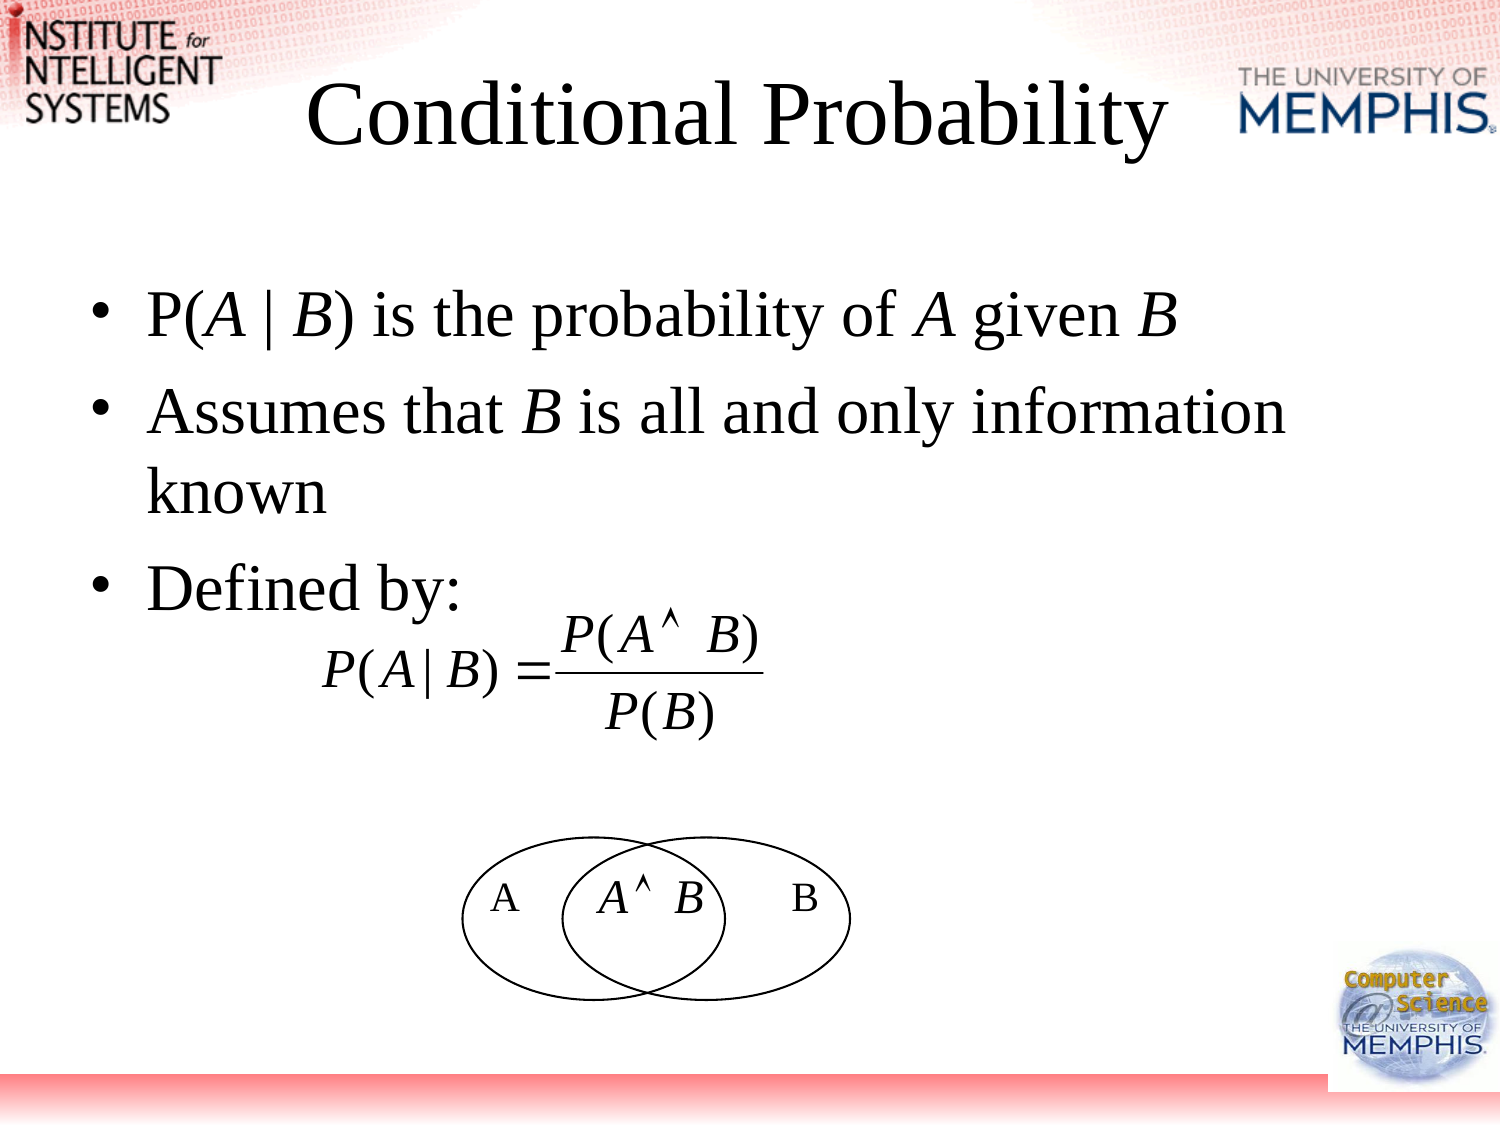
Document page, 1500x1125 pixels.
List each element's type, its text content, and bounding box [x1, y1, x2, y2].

chart [312, 600, 775, 752]
chart [587, 868, 713, 922]
picture [1012, 0, 1500, 141]
picture [0, 0, 501, 132]
text_box A [474, 862, 535, 928]
text_box B [776, 862, 834, 928]
list P(A | B) is the probability of A given B Assumes that B is all and only information known Defined by: [75, 262, 1426, 1006]
picture [1328, 941, 1500, 1092]
title Conditional Probability [75, 45, 1426, 233]
